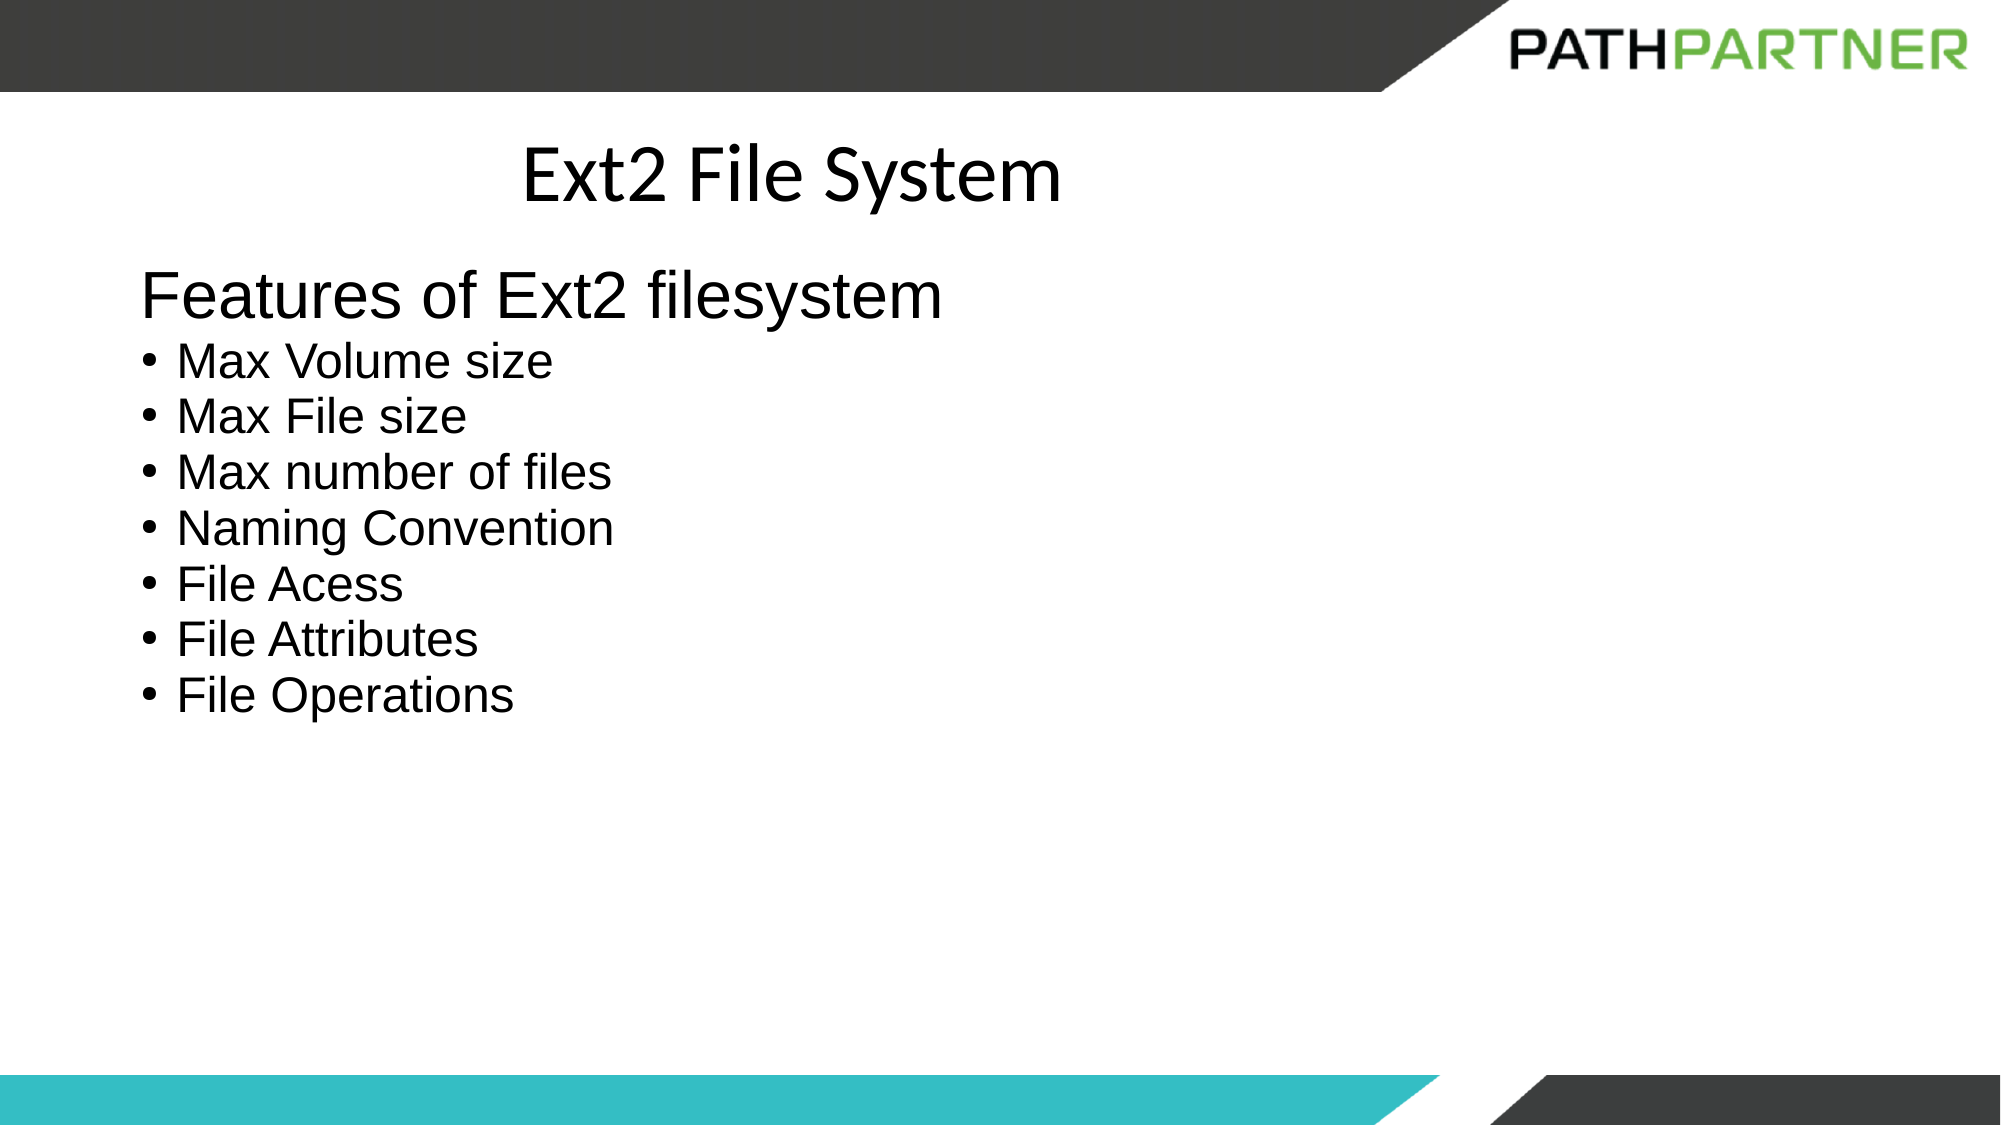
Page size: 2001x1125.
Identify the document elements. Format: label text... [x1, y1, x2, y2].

text_box Features of Ext2 filesystem Max Volume size Max File size Max number of files Naming Convention File Acess File Attributes File Operations [125, 250, 1845, 980]
title Ext2 File System [137, 92, 1863, 278]
picture [0, 1075, 2001, 1125]
picture [0, 0, 2000, 92]
